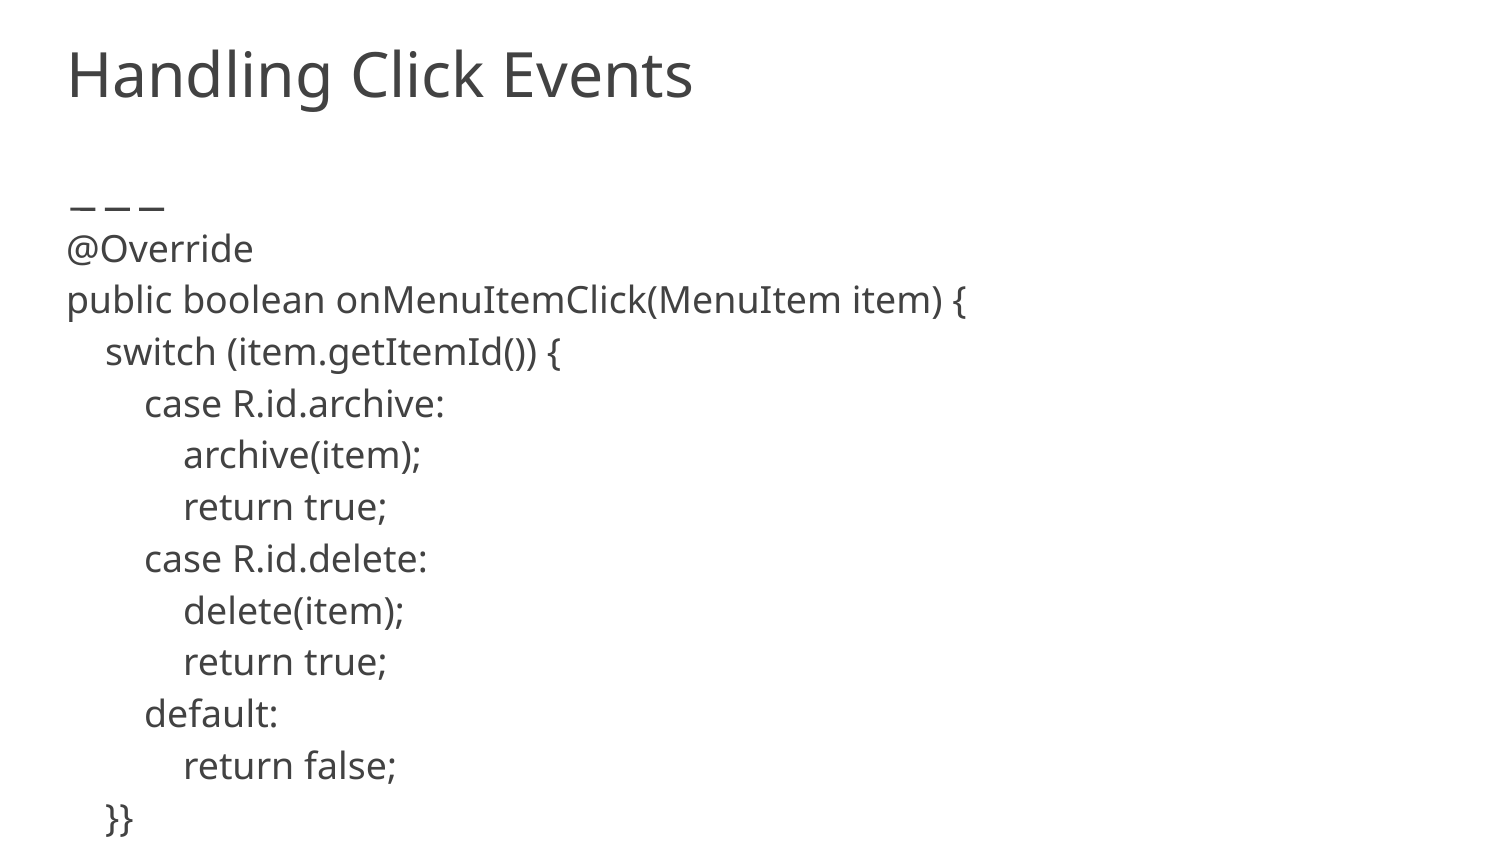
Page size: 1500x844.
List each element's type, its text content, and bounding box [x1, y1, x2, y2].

title Handling Click Events [51, 31, 1449, 126]
list @Override public boolean onMenuItemClick(MenuItem item) { switch (item.getItemId()) { case R.id.archive: archive(item); return true; case R.id.delete: delete(item); return true; default: return false; }} [51, 157, 1482, 835]
